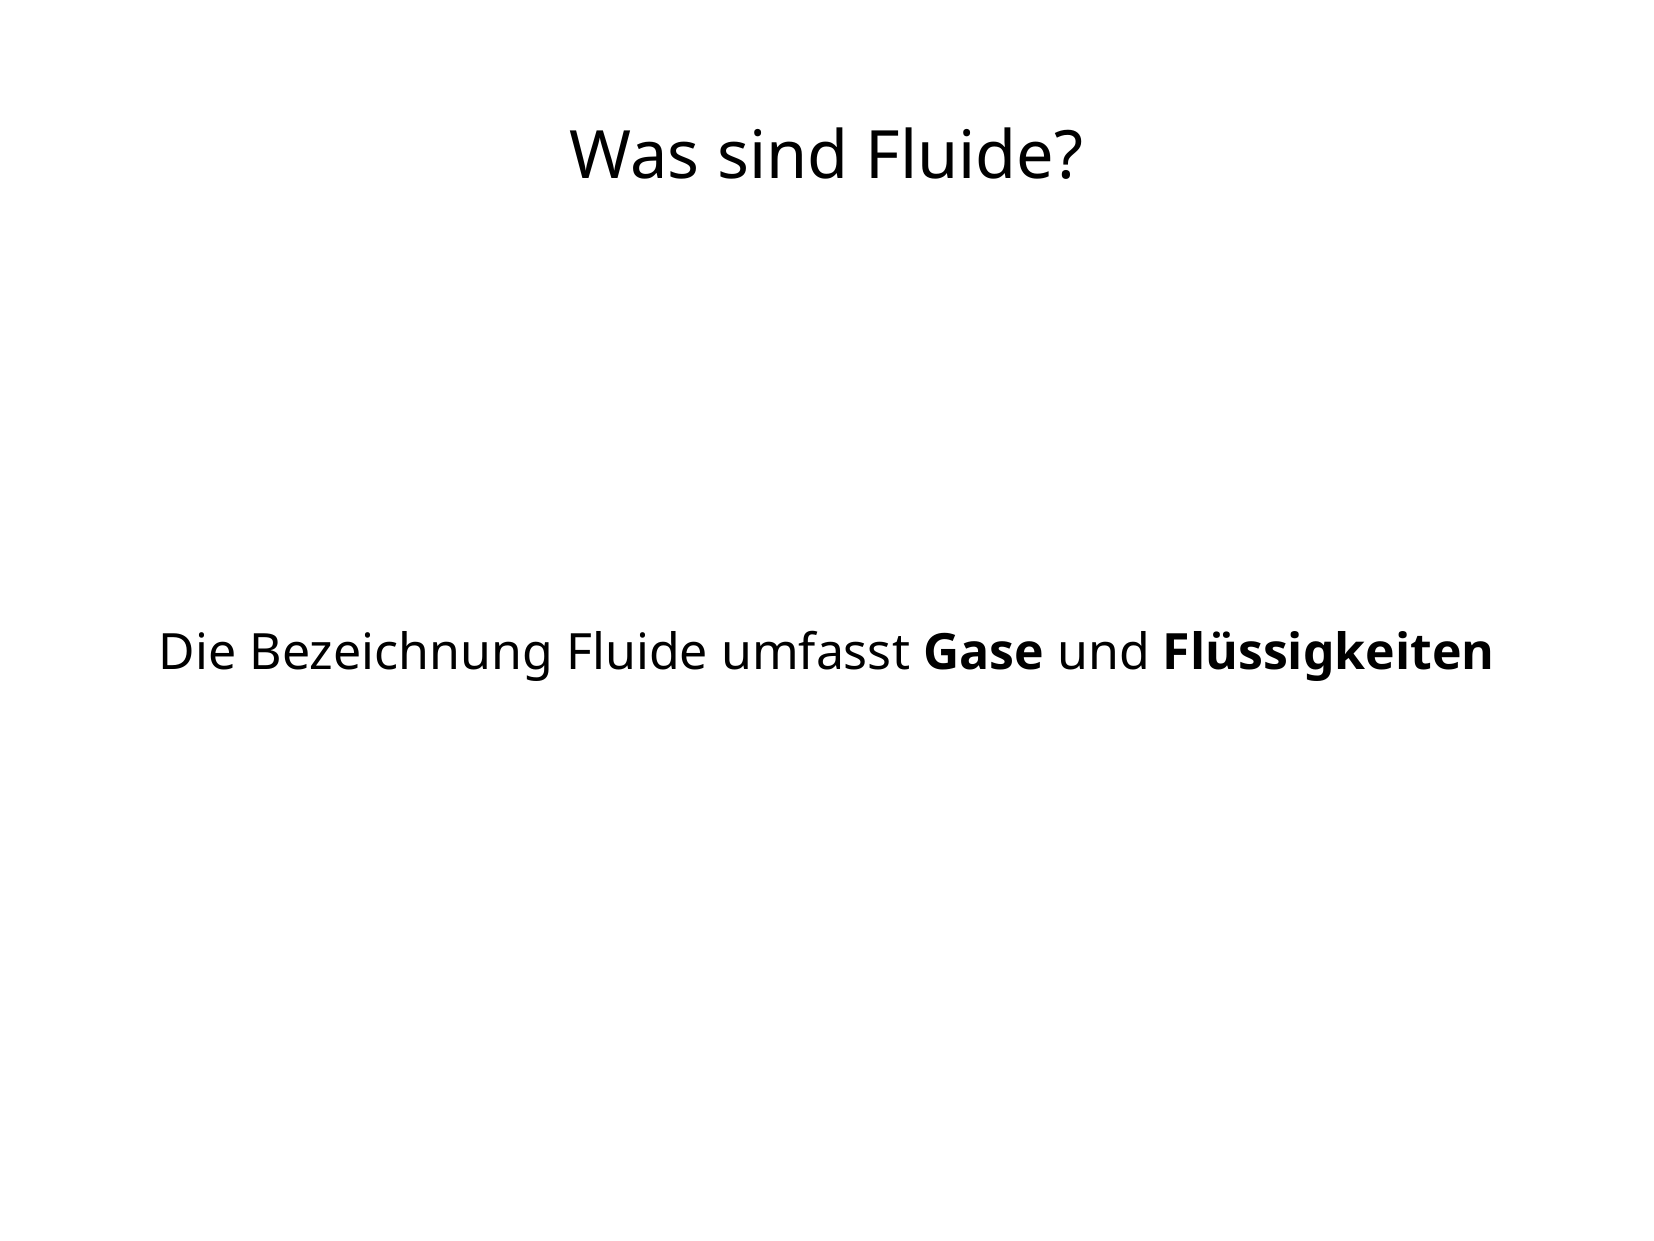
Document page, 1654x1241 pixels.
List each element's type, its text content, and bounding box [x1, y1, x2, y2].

title Was sind Fluide? [82, 49, 1571, 257]
subtitle Die Bezeichnung Fluide umfasst Gase und Flüssigkeiten [82, 290, 1571, 1010]
